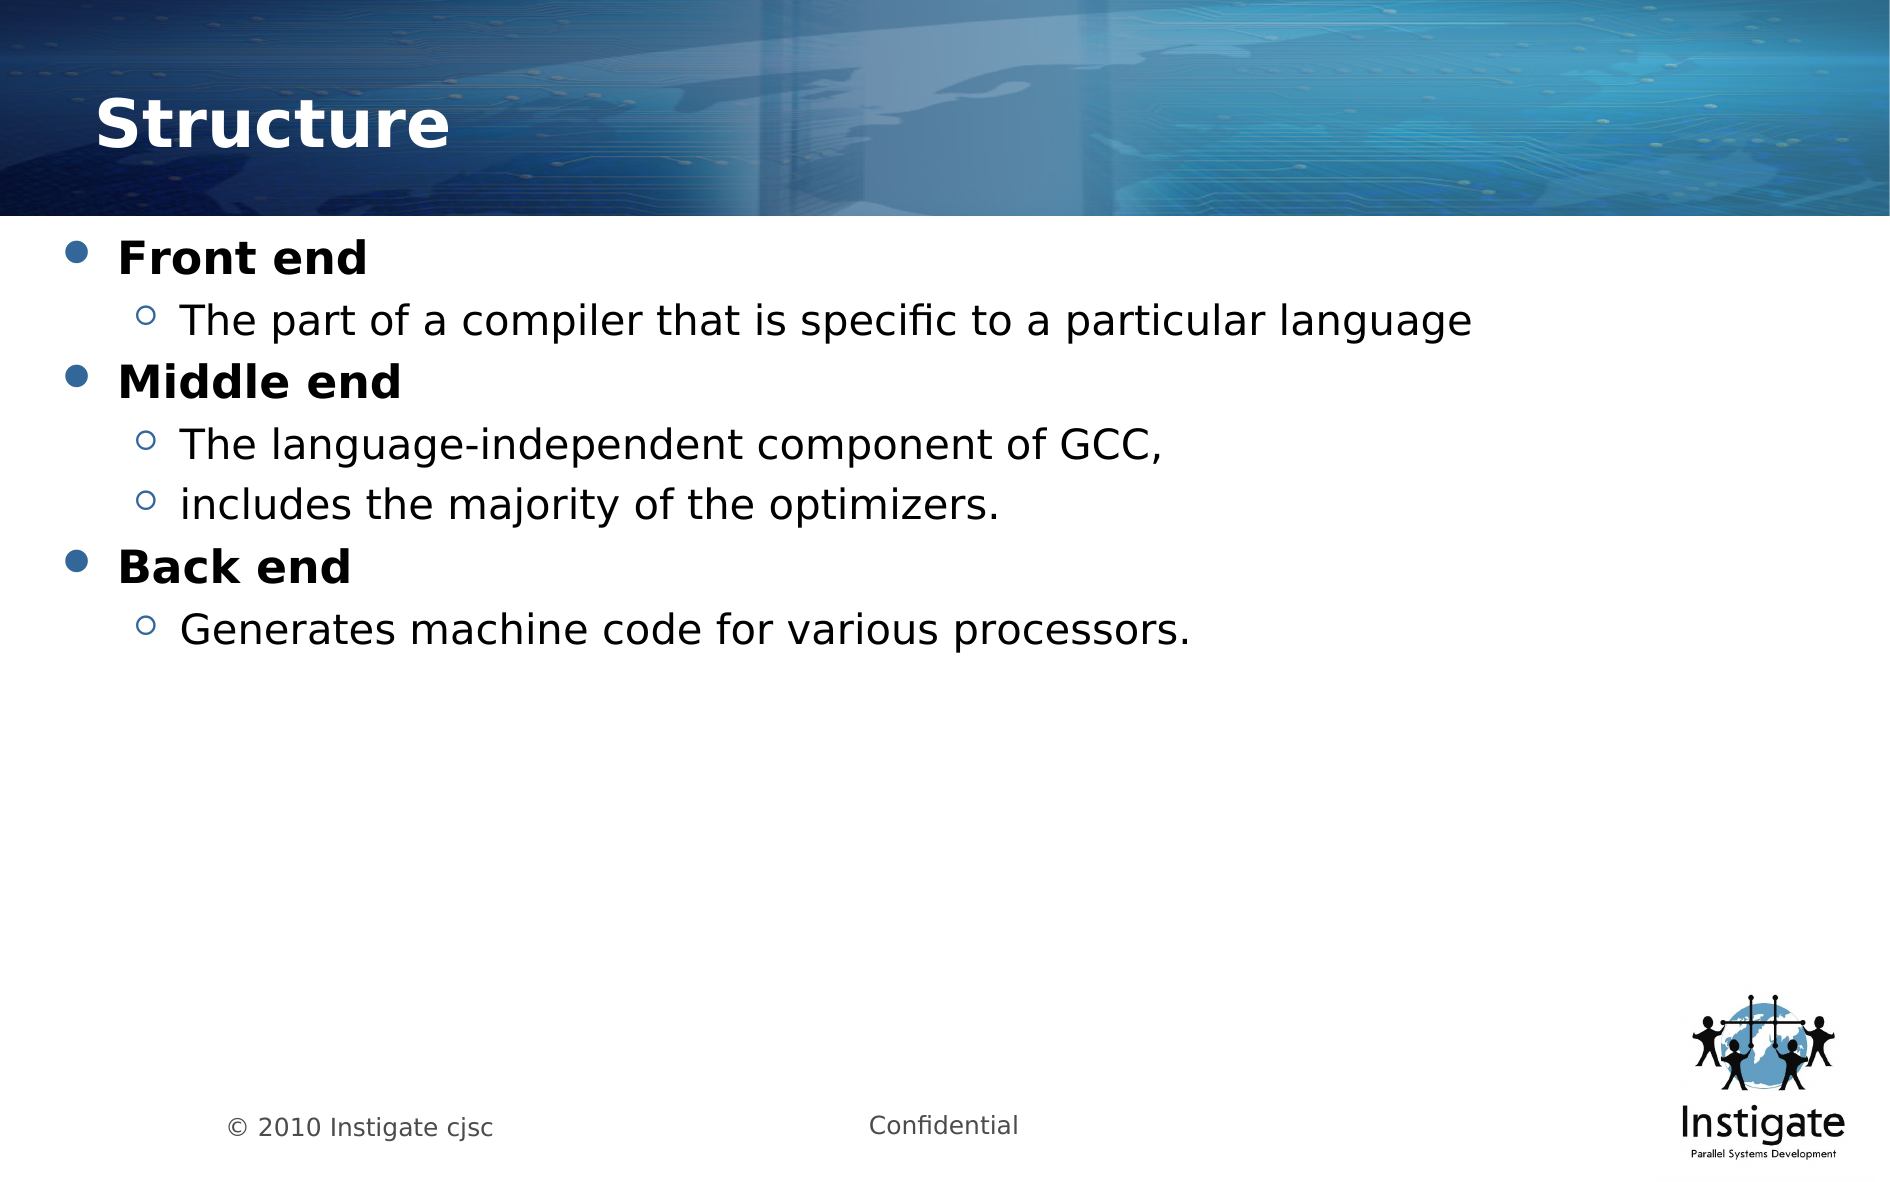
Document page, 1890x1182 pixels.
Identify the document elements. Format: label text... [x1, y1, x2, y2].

picture [1650, 956, 1876, 1182]
list Front end The part of a compiler that is specific to a particular language Middle end The language-independent component of GCC, includes the majority of the optimizers. Back end Generates machine code for various processors. [59, 236, 1831, 1001]
picture [0, 0, 1890, 216]
title Structure [94, 54, 1793, 210]
